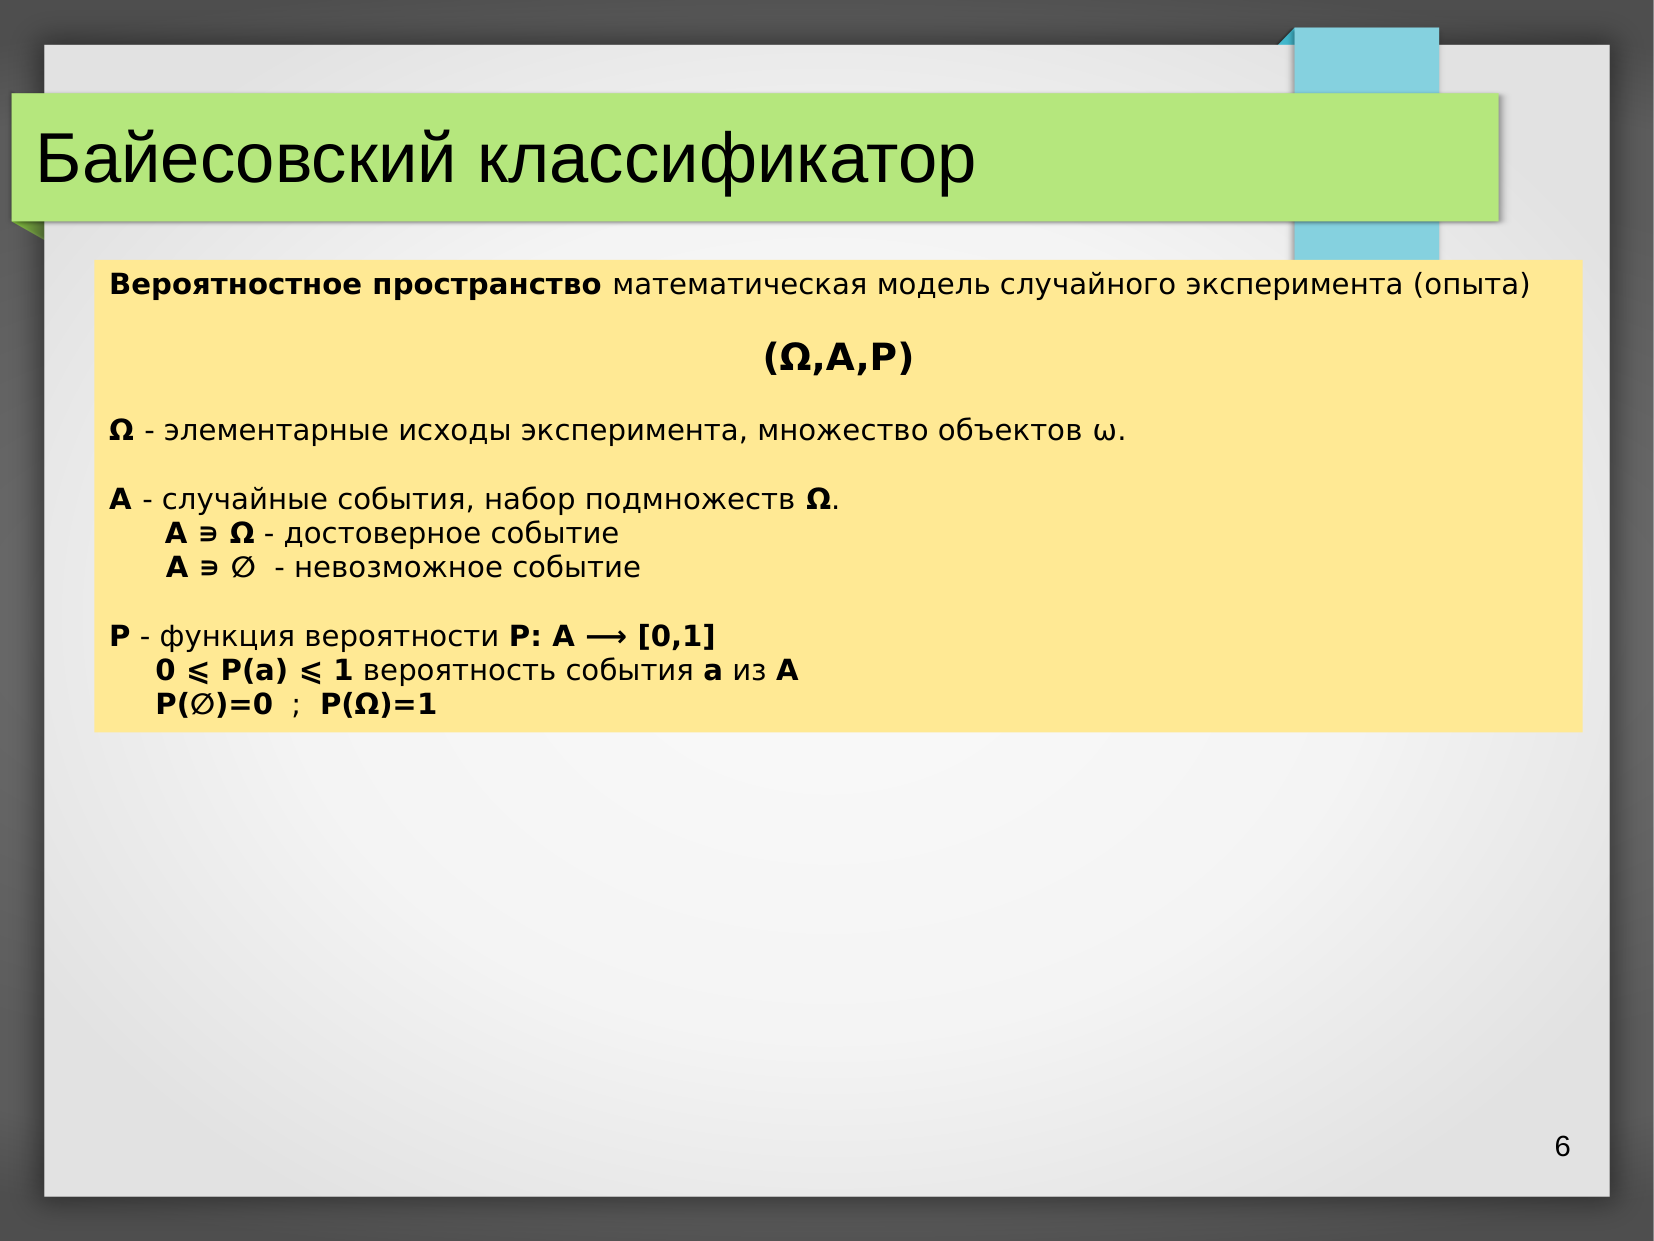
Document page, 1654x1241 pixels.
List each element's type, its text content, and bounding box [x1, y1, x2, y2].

title Байесовский классификатор [35, 118, 1489, 199]
text_box Вероятностное пространство математическая модель случайного эксперимента (опыта) (Ω,A,P) Ω - элементарные исходы эксперимента, множество объектов ω. A - случайные события, набор подмножеств Ω. A ∍ Ω - достоверное событие A ∍ ∅ - невозможное событие P - функция вероятности P: A ⟶ [0,1] 0 ⩽ P(a) ⩽ 1 вероятность события a из A P(∅)=0 ; P(Ω)=1 [94, 259, 1583, 733]
picture [0, 0, 1654, 1241]
